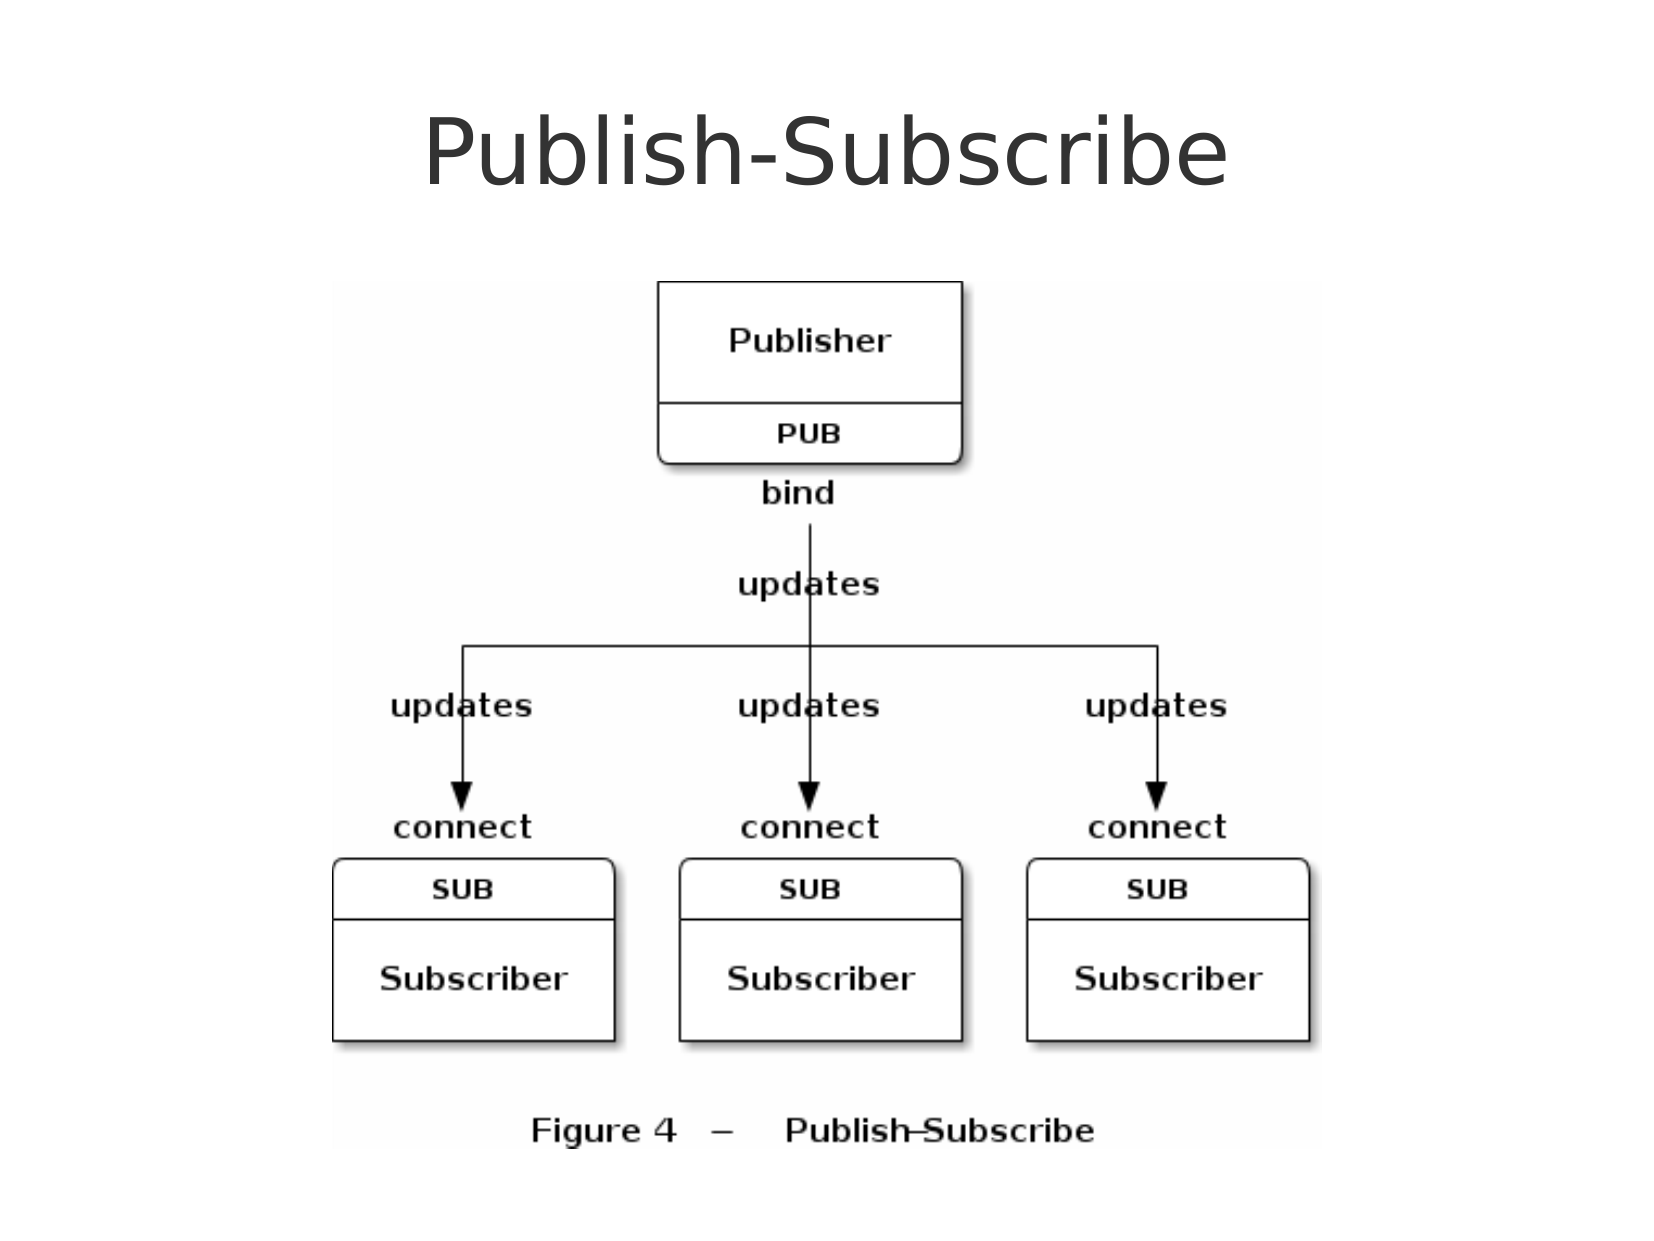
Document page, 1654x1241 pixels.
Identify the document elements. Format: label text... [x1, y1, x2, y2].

picture [332, 281, 1322, 1149]
title Publish-Subscribe [82, 49, 1571, 257]
